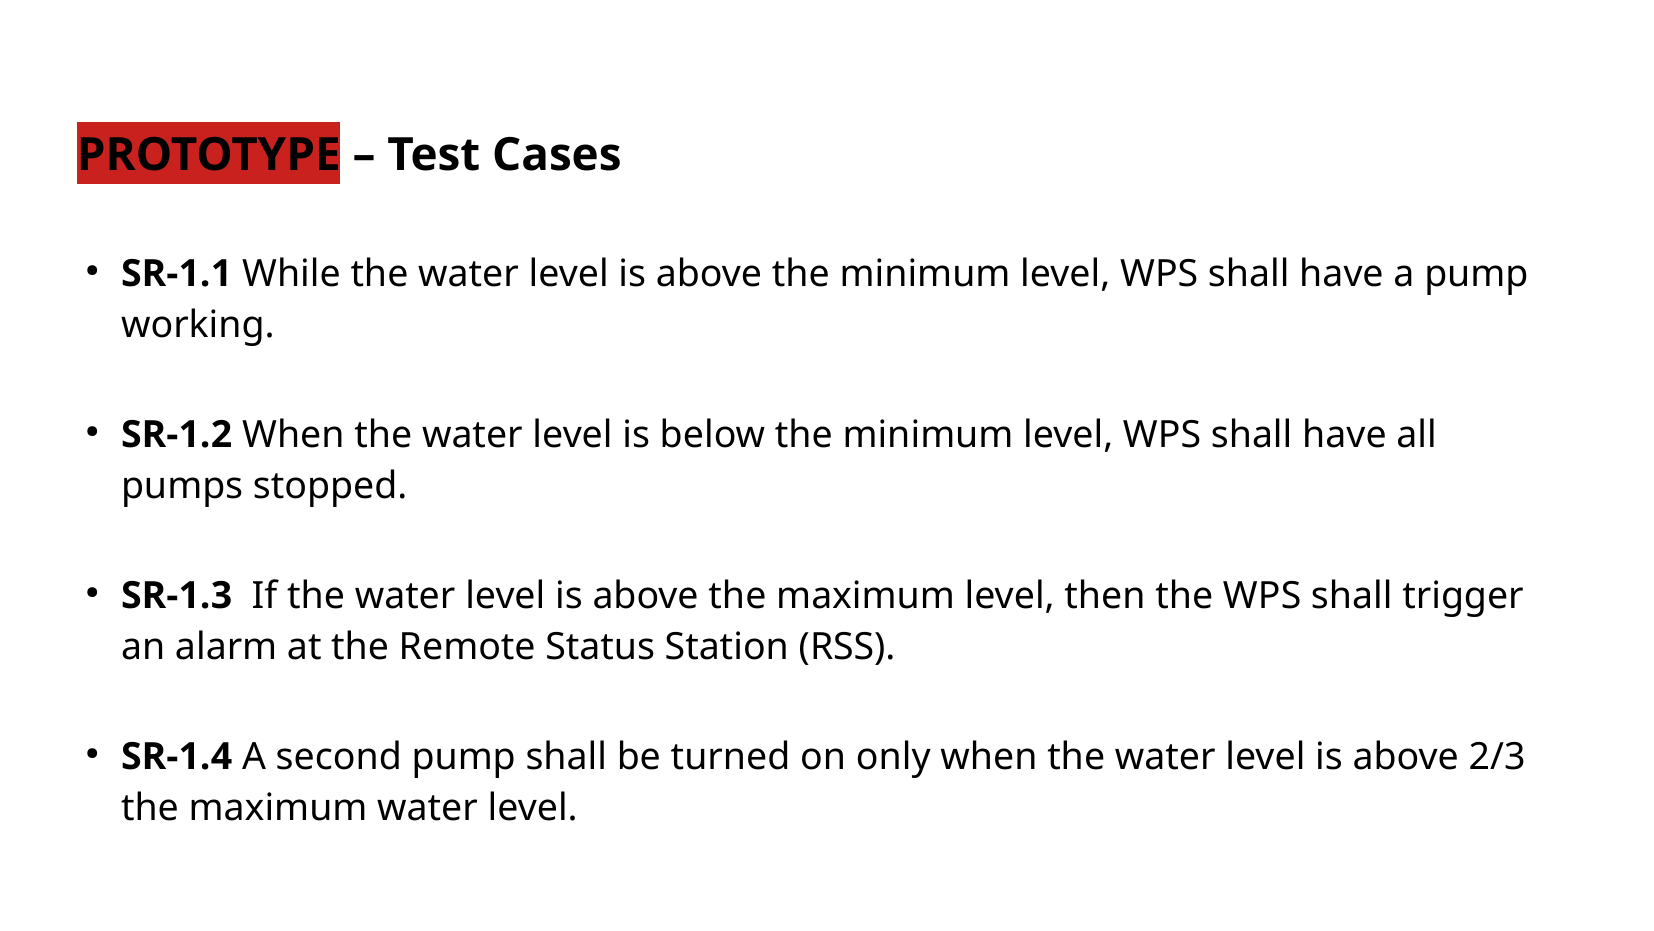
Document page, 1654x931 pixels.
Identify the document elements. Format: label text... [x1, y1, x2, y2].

text_box SR-1.1 While the water level is above the minimum level, WPS shall have a pump working. SR-1.2 When the water level is below the minimum level, WPS shall have all pumps stopped. SR-1.3 If the water level is above the maximum level, then the WPS shall trigger an alarm at the Remote Status Station (RSS). SR-1.4 A second pump shall be turned on only when the water level is above 2/3 the maximum water level. [70, 238, 1565, 881]
title PROTOTYPE – Test Cases [76, 99, 1565, 207]
